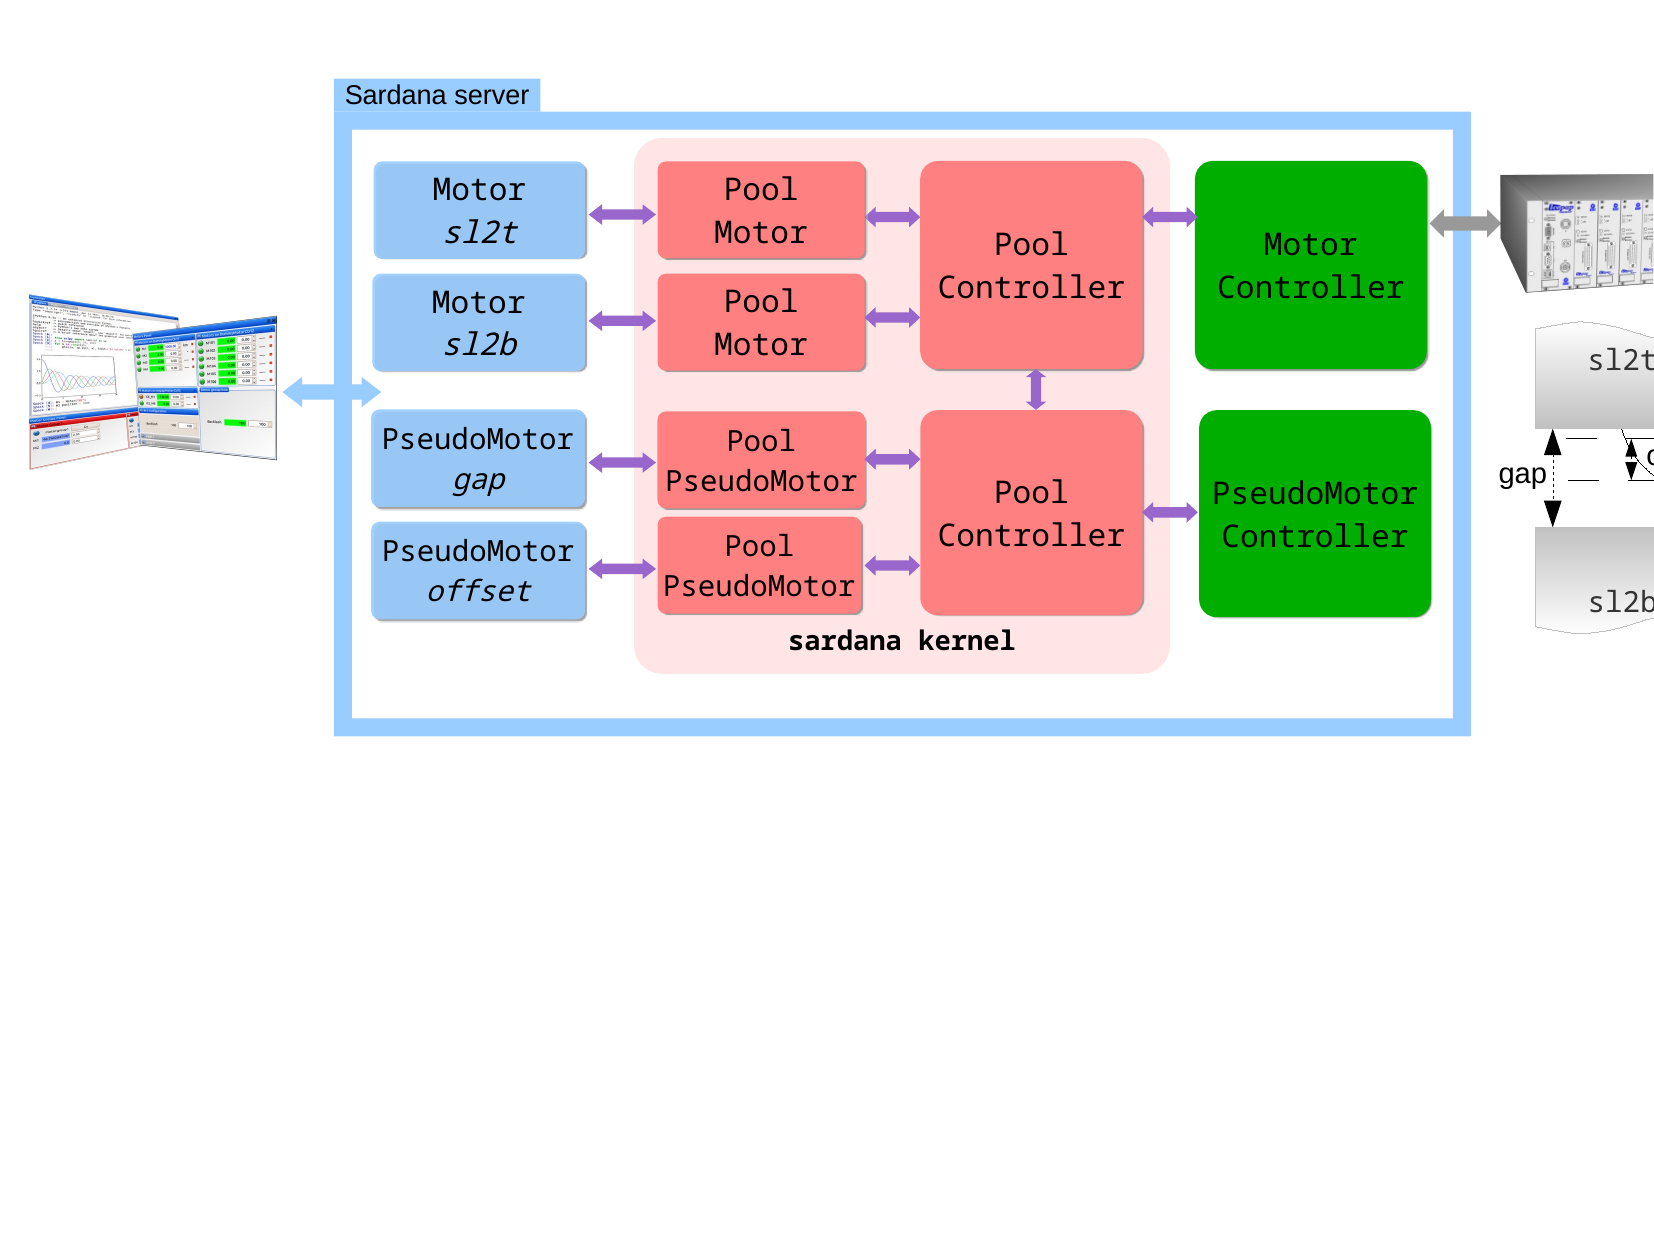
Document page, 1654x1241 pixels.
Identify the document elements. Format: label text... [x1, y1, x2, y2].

text_box Pool Controller [920, 160, 1143, 370]
text_box Pool PseudoMotor [657, 411, 865, 509]
text_box Motor sl2t [373, 161, 586, 259]
text_box Pool Controller [920, 410, 1143, 616]
text_box Pool Motor [657, 161, 865, 259]
text_box Pool Motor [657, 273, 865, 371]
text_box [1535, 527, 1654, 634]
text_box sl2t [1572, 331, 1654, 381]
text_box PseudoMotor Controller [1199, 410, 1432, 618]
text_box sl2b [1572, 574, 1654, 623]
text_box offset [1631, 431, 1654, 480]
text_box Motor Controller [1194, 160, 1427, 370]
text_box gap [1483, 449, 1563, 498]
text_box [282, 111, 1501, 737]
picture [1501, 175, 1654, 292]
picture [12, 294, 277, 470]
text_box Motor sl2b [372, 273, 586, 372]
text_box [1535, 321, 1654, 429]
text_box sardana kernel [634, 137, 1170, 674]
text_box sardana kernel [1038, 219, 1170, 510]
text_box Sardana server [333, 78, 541, 112]
text_box PseudoMotor offset [371, 521, 586, 620]
text_box PseudoMotor gap [371, 409, 586, 507]
text_box Pool PseudoMotor [657, 516, 862, 614]
